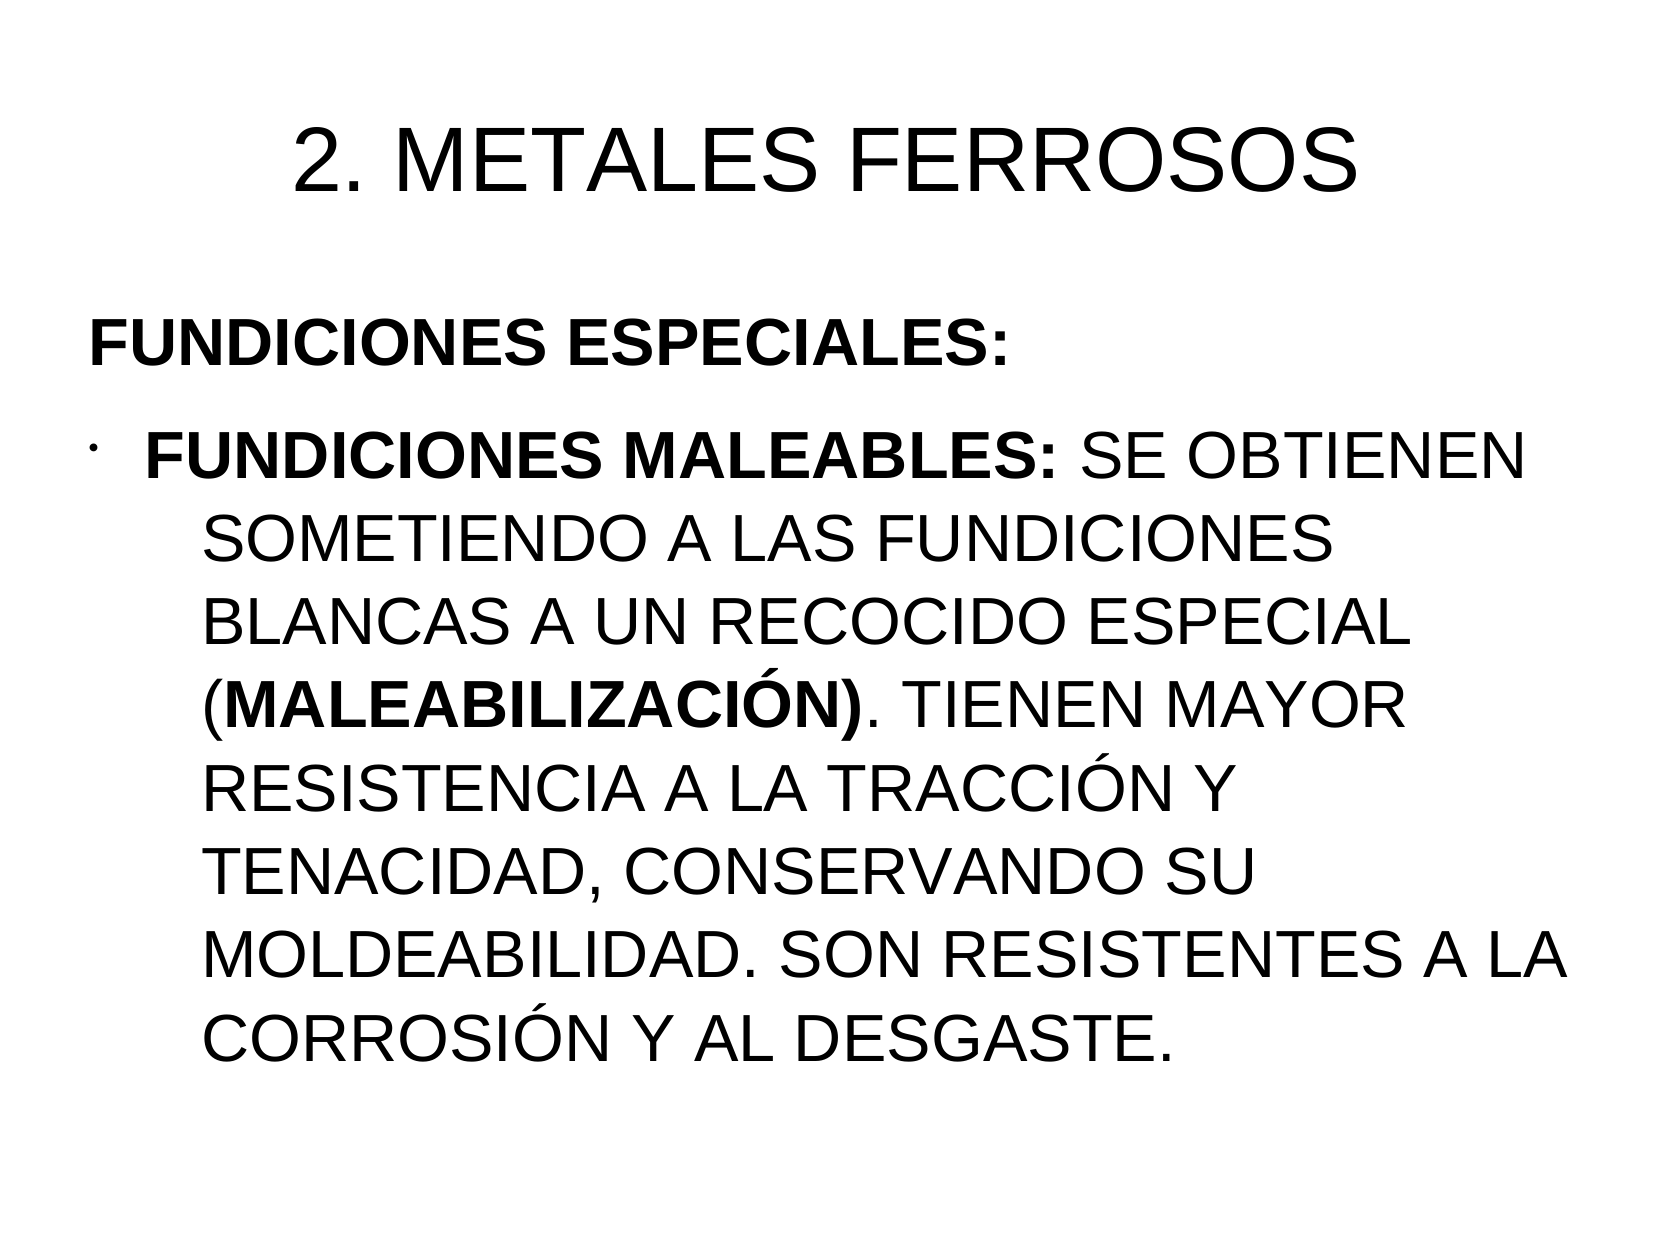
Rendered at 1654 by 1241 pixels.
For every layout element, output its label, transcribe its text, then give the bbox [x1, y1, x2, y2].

title 2. METALES FERROSOS [82, 56, 1571, 249]
list FUNDICIONES ESPECIALES: FUNDICIONES MALEABLES: SE OBTIENEN SOMETIENDO A LAS FUNDICIONES BLANCAS A UN RECOCIDO ESPECIAL (MALEABILIZACIÓN). TIENEN MAYOR RESISTENCIA A LA TRACCIÓN Y TENACIDAD, CONSERVANDO SU MOLDEABILIDAD. SON RESISTENTES A LA CORROSIÓN Y AL DESGASTE. [88, 295, 1577, 1114]
